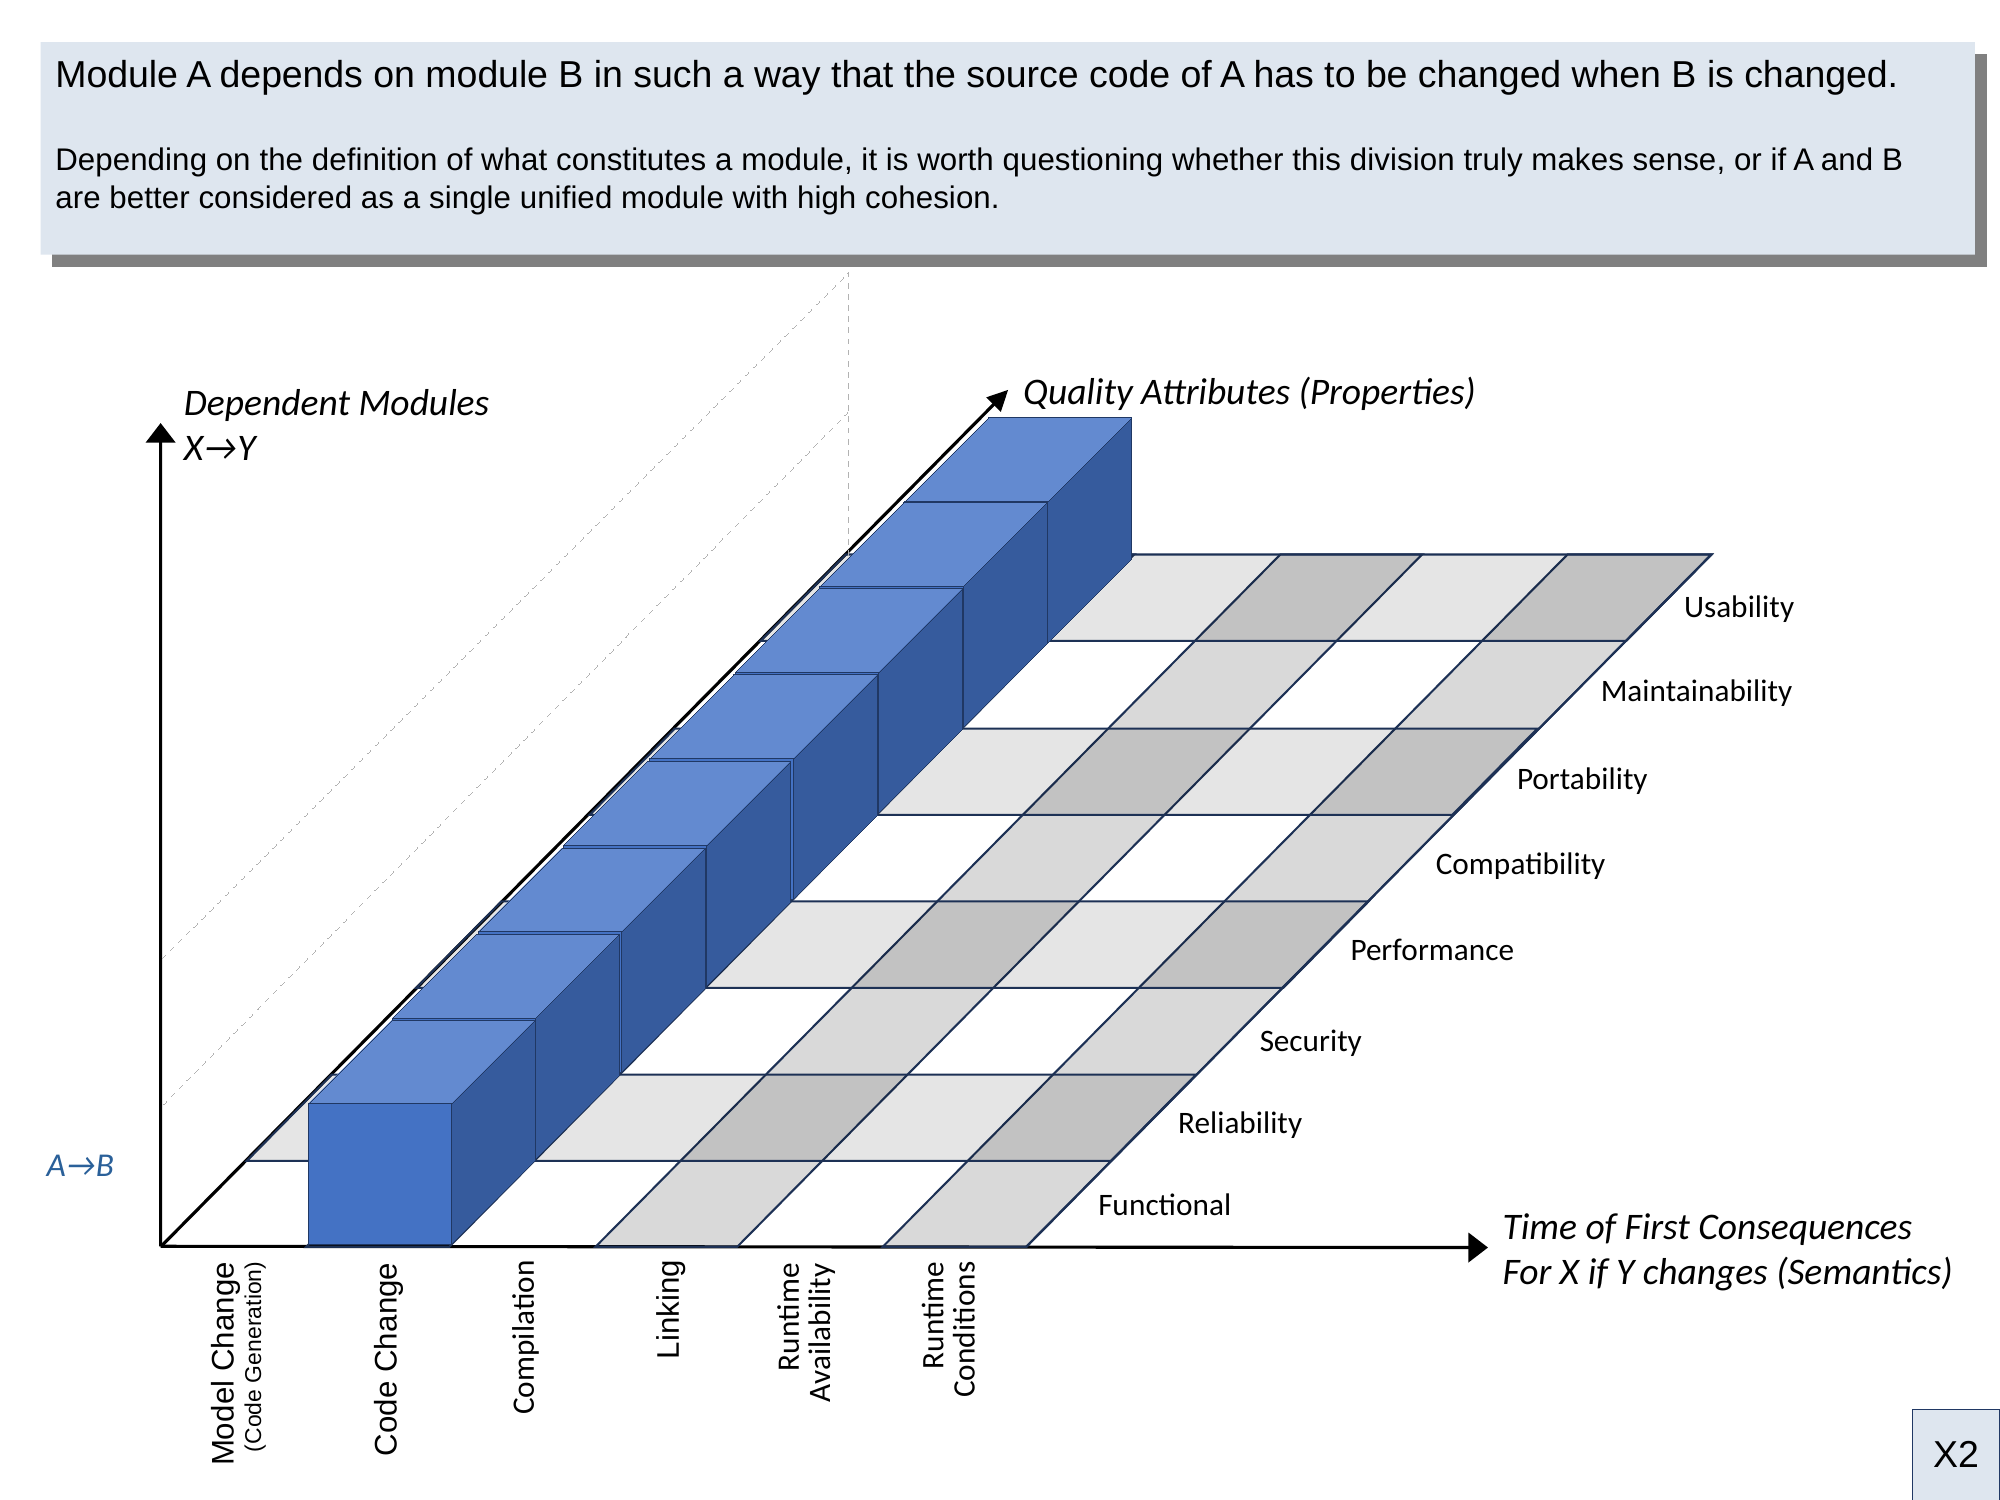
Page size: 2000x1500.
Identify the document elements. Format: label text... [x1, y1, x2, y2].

text_box Dependent Modules X→Y [160, 325, 505, 521]
text_box Model Change (Code Generation) [198, 1246, 290, 1484]
text_box Linking [643, 1247, 704, 1480]
text_box [246, 417, 1709, 1247]
text_box Security [1245, 1012, 1428, 1065]
text_box Performance [1328, 921, 1640, 975]
text_box Time of First Consequences For X if Y changes (Semantics) [1487, 1195, 1969, 1300]
text_box Compatibility [1420, 835, 1694, 889]
text_box Code Change [361, 1247, 422, 1480]
text_box Quality Attributes (Properties) [1008, 359, 1491, 420]
text_box Runtime Conditions [912, 1246, 1007, 1480]
text_box Usability [1669, 578, 1820, 631]
text_box Reliability [1163, 1094, 1359, 1147]
text_box Functional [1083, 1177, 1301, 1230]
text_box Maintainability [1585, 663, 1813, 716]
text_box Module A depends on module B in such a way that the source code of A has to be changed when B is changed. Depending on the definition of what constitutes a module, it is worth questioning whether this division truly makes sense, or if A and B are better considered as a single unified module with high cohesion. [40, 42, 1975, 255]
text_box Runtime Availability [768, 1248, 863, 1455]
text_box X2 [1912, 1409, 2000, 1500]
text_box A→B [0, 645, 161, 1193]
text_box Portability [1502, 751, 1728, 804]
text_box Compilation [503, 1245, 560, 1480]
